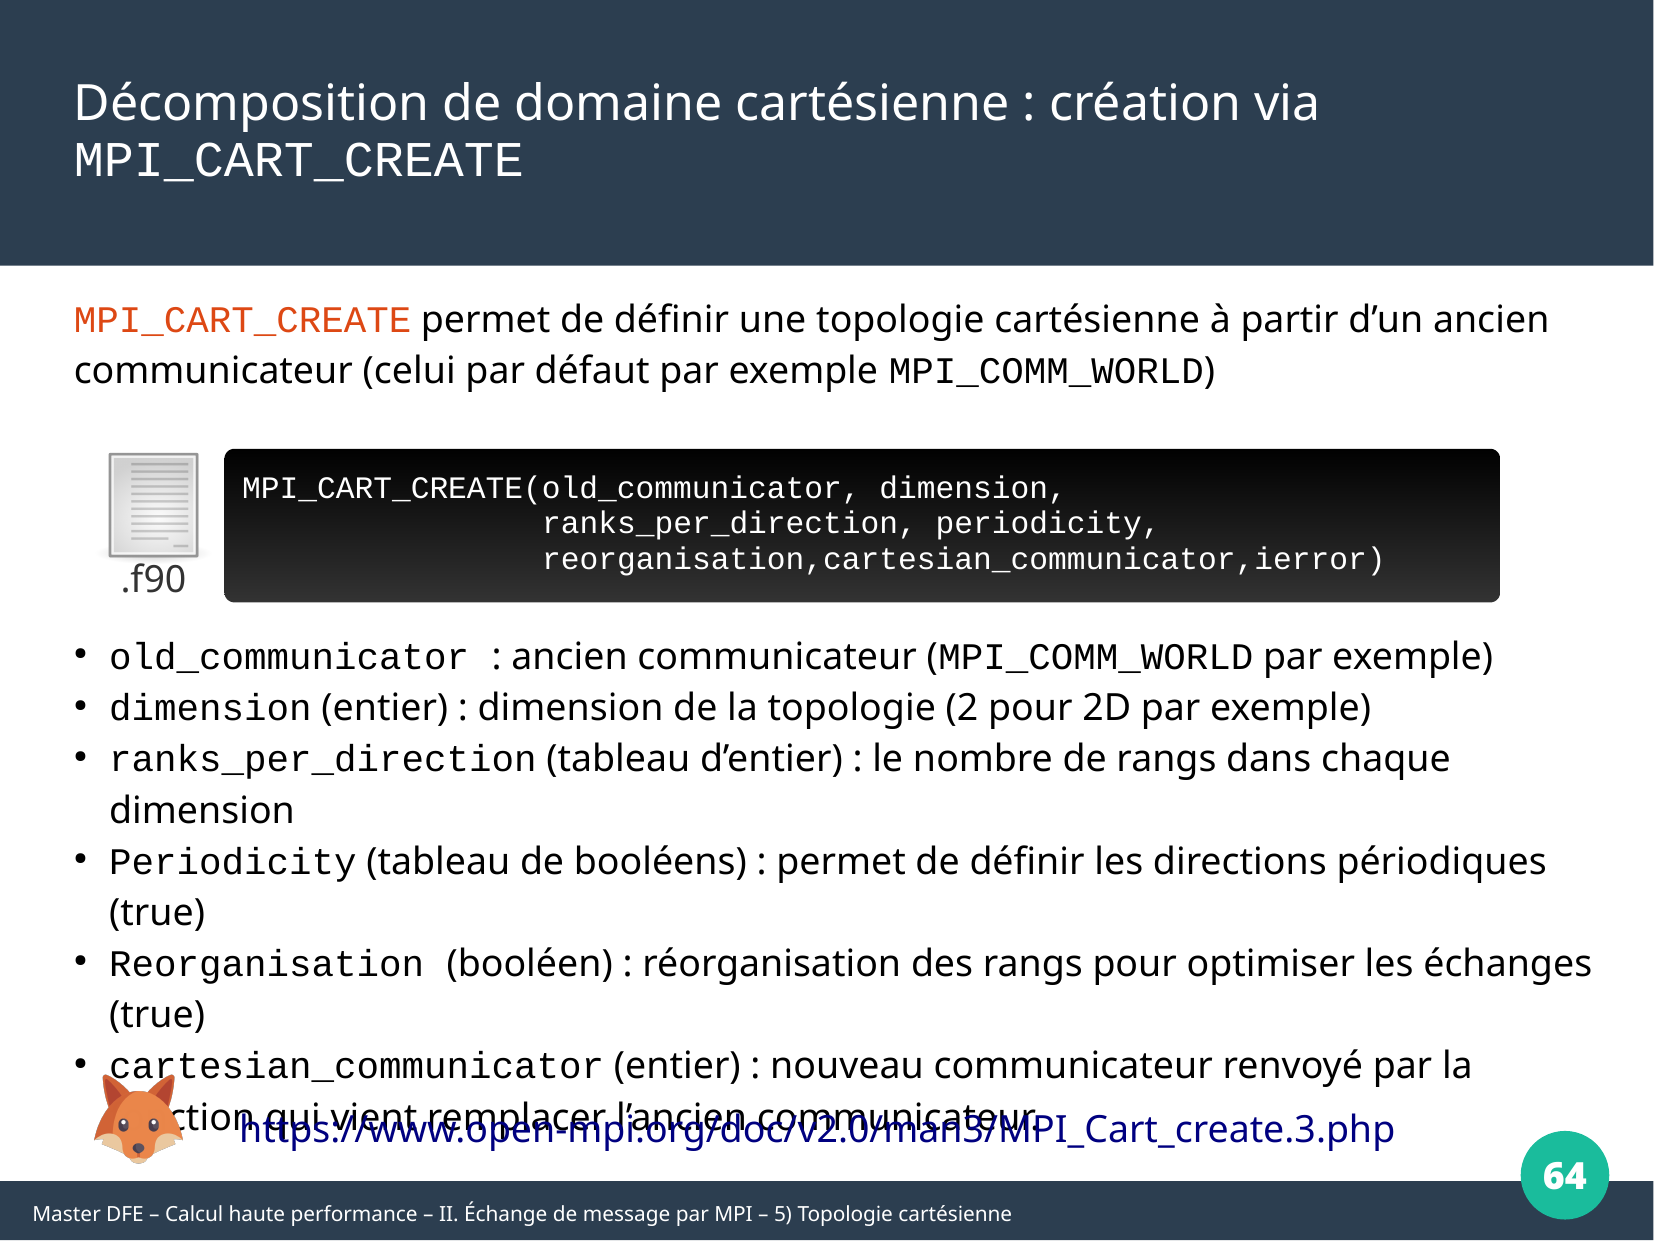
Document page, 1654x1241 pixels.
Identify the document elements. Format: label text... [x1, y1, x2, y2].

text_box MPI_CART_CREATE permet de définir une topologie cartésienne à partir d’un ancien communicateur (celui par défaut par exemple MPI_COMM_WORLD) [59, 285, 1619, 404]
picture [94, 1074, 183, 1164]
text_box Décomposition de domaine cartésienne : création via MPI_CART_CREATE [59, 59, 1477, 199]
text_box https://www.open-mpi.org/doc/v2.0/man3/MPI_Cart_create.3.php [224, 1094, 1489, 1164]
text_box .f90 [76, 545, 231, 612]
text_box old_communicator : ancien communicateur (MPI_COMM_WORLD par exemple) dimension (entier) : dimension de la topologie (2 pour 2D par exemple) ranks_per_direction (tableau d’entier) : le nombre de rangs dans chaque dimension Periodicity (tableau de booléens) : permet de définir les directions périodiques (true) Reorganisation (booléen) : réorganisation des rangs pour optimiser les échanges (true) cartesian_communicator (entier) : nouveau communicateur renvoyé par la fonction qui vient remplacer l’ancien communicateur. [59, 622, 1619, 1085]
text_box Master DFE – Calcul haute performance – II. Échange de message par MPI – 5) Topologie cartésienne [17, 1191, 1436, 1235]
picture [94, 448, 213, 545]
text_box MPI_CART_CREATE(old_communicator, dimension, ranks_per_direction, periodicity, reorganisation,cartesian_communicator,ierror) [224, 448, 1501, 603]
